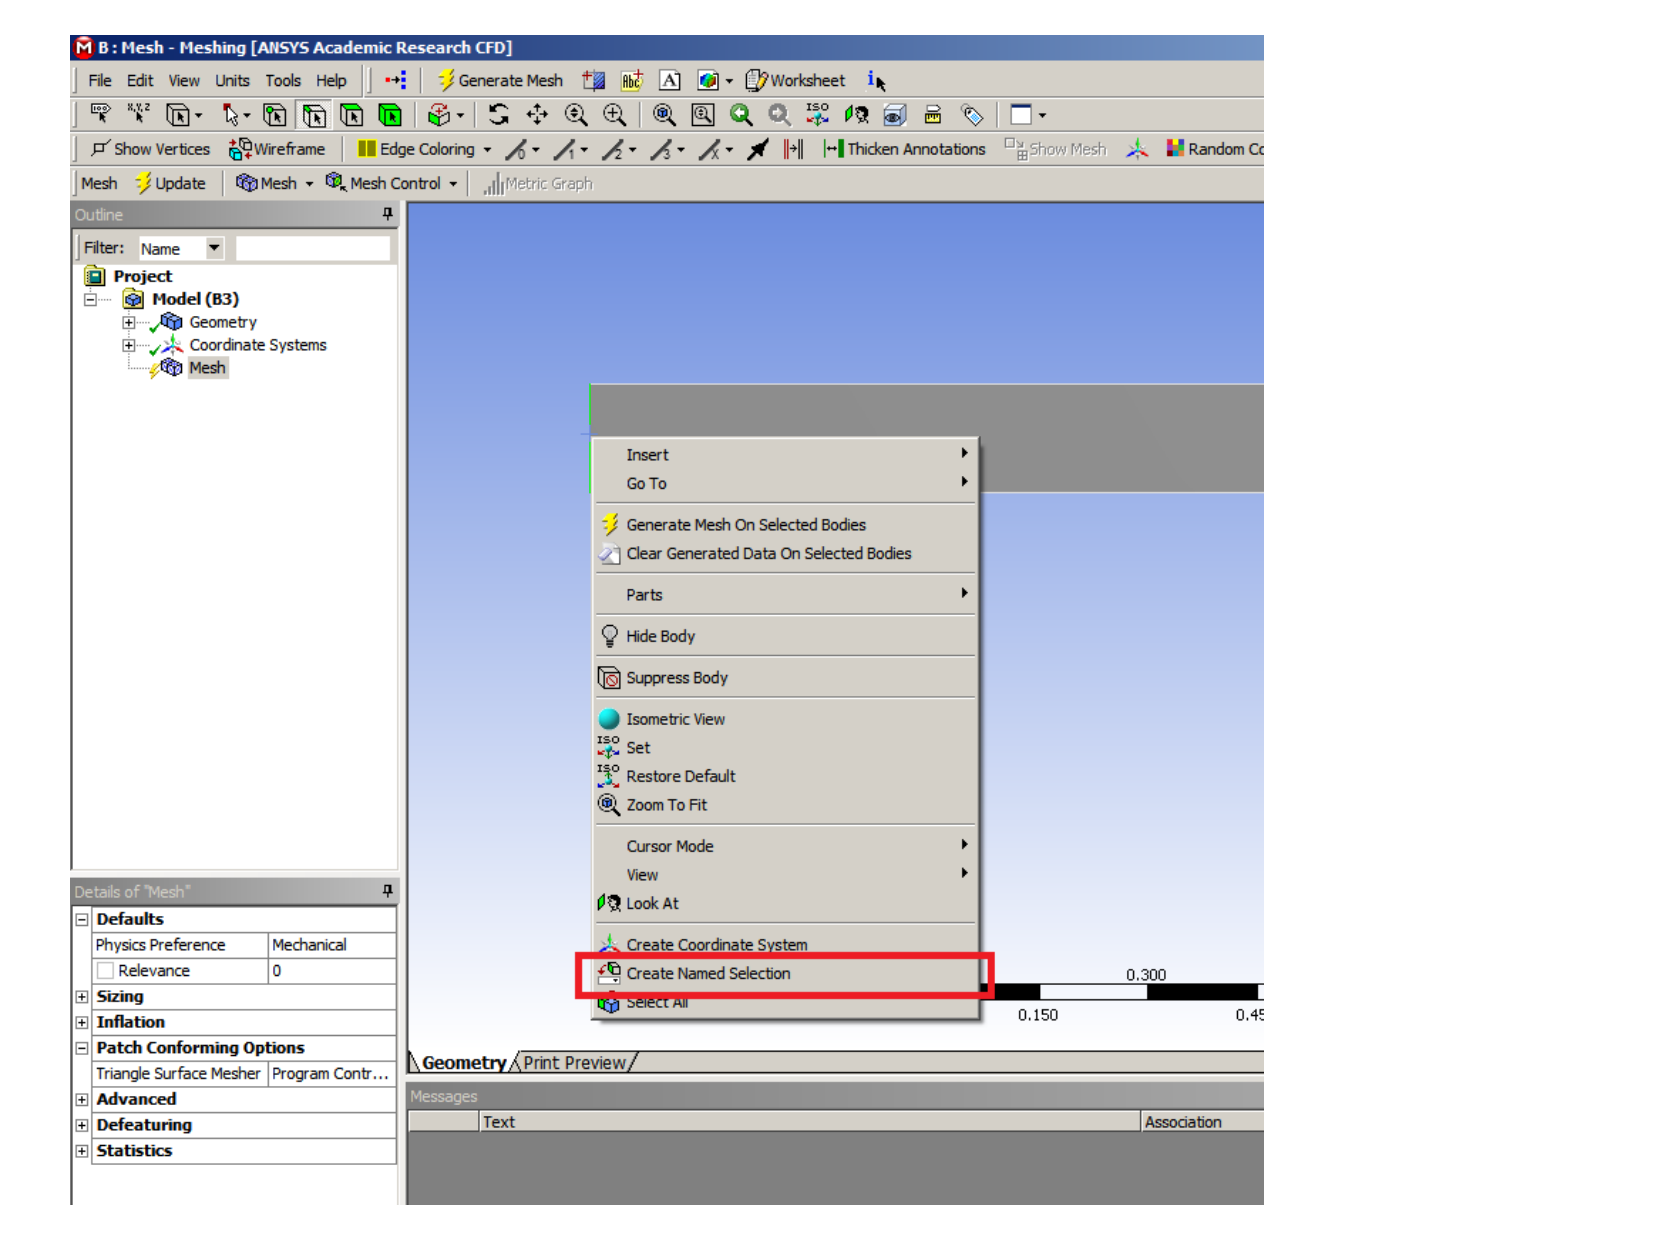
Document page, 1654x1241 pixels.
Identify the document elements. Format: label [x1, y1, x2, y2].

picture [70, 35, 1264, 1205]
